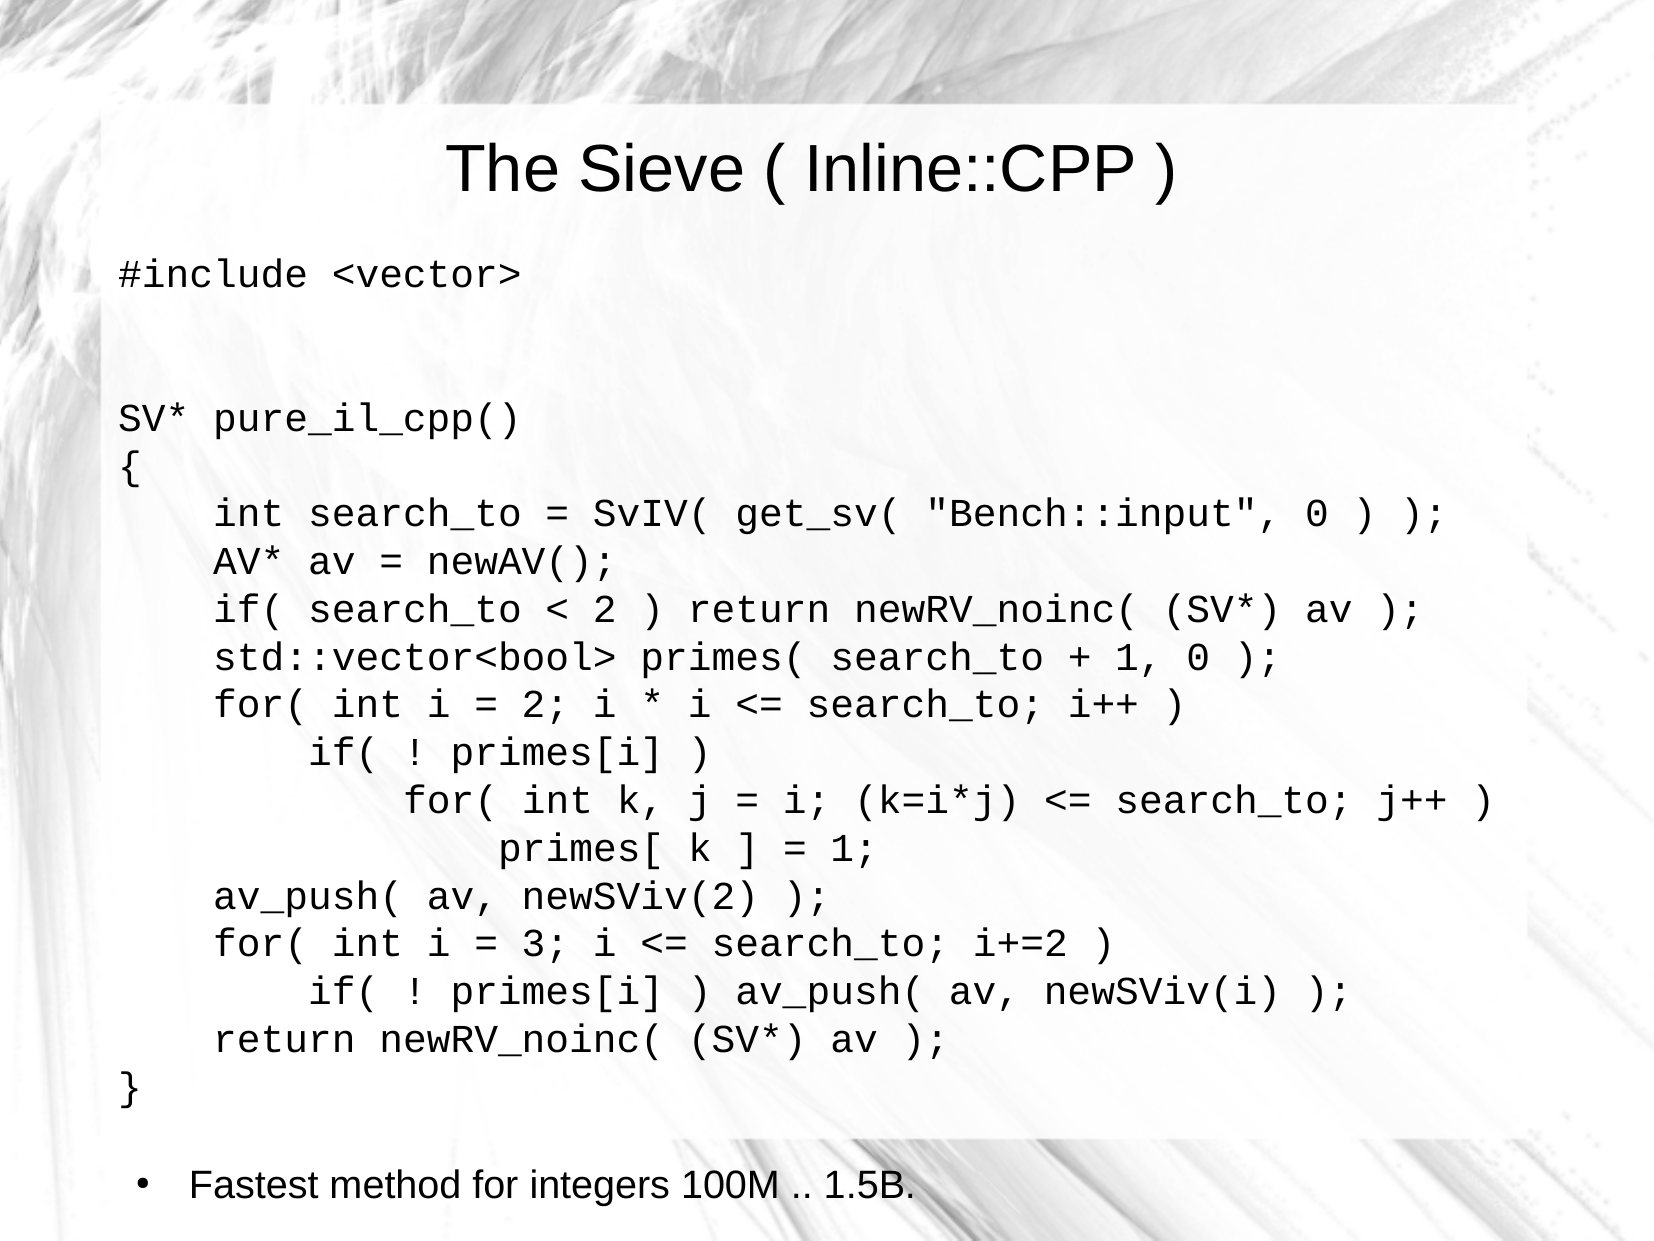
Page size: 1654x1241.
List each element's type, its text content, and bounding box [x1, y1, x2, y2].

title The Sieve ( Inline::CPP ) [118, 112, 1506, 226]
picture [0, 0, 1654, 1241]
list #include <vector> SV* pure_il_cpp() { int search_to = SvIV( get_sv( "Bench::input", 0 ) ); AV* av = newAV(); if( search_to < 2 ) return newRV_noinc( (SV*) av ); std::vector<bool> primes( search_to + 1, 0 ); for( int i = 2; i * i <= search_to; i++ ) if( ! primes[i] ) for( int k, j = i; (k=i*j) <= search_to; j++ ) primes[ k ] = 1; av_push( av, newSViv(2) ); for( int i = 3; i <= search_to; i+=2 ) if( ! primes[i] ) av_push( av, newSViv(i) ); return newRV_noinc( (SV*) av ); } Fastest method for integers 100M .. 1.5B. [118, 255, 1571, 1165]
